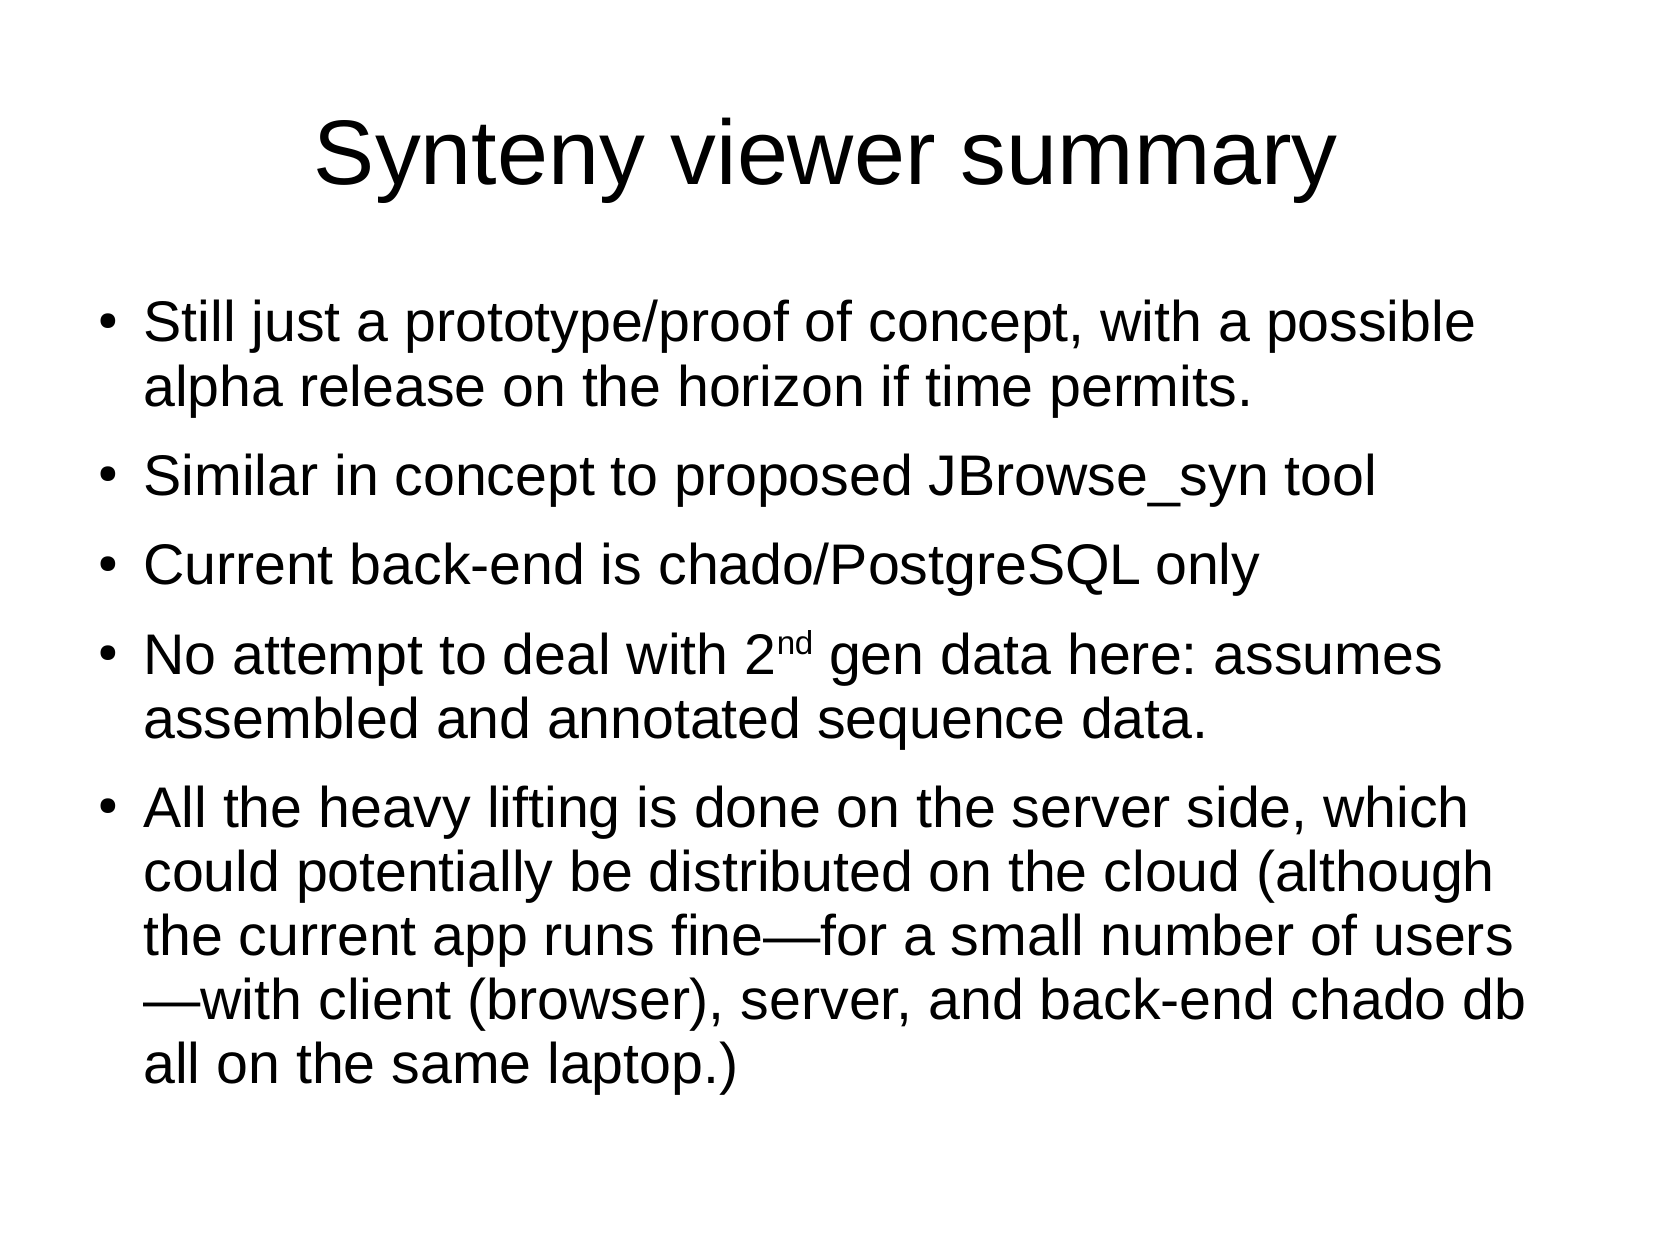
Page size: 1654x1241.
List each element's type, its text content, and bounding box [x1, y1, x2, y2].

title Synteny viewer summary [82, 56, 1571, 250]
list Still just a prototype/proof of concept, with a possible alpha release on the horizon if time permits. Similar in concept to proposed JBrowse_syn tool Current back-end is chado/PostgreSQL only No attempt to deal with 2nd gen data here: assumes assembled and annotated sequence data. All the heavy lifting is done on the server side, which could potentially be distributed on the cloud (although the current app runs fine—for a small number of users—with client (browser), server, and back-end chado db all on the same laptop.) [82, 290, 1571, 1109]
